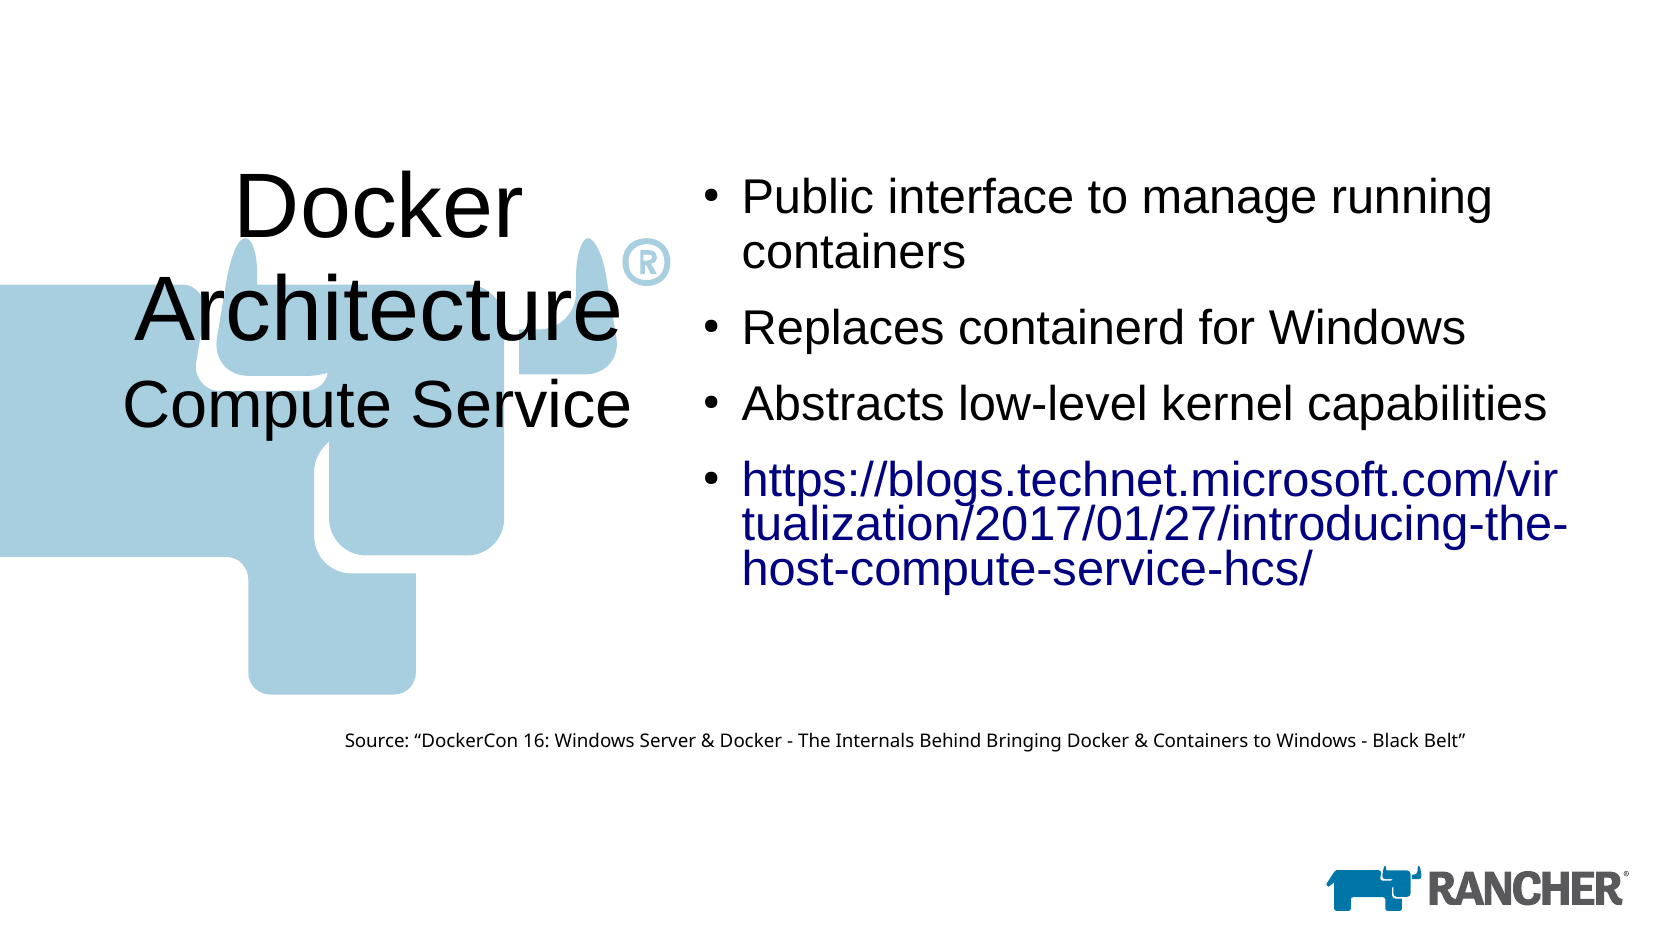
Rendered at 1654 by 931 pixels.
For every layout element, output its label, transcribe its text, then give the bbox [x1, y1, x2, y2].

list Public interface to manage running containers Replaces containerd for Windows Abstracts low-level kernel capabilities https://blogs.technet.microsoft.com/virtualization/2017/01/27/introducing-the-host-compute-service-hcs/ [690, 169, 1572, 545]
title Docker Architecture [83, 154, 676, 371]
text_box Compute Service [81, 367, 674, 673]
text_box Source: “DockerCon 16: Windows Server & Docker - The Internals Behind Bringing Docker & Containers to Windows - Black Belt” [330, 720, 1569, 757]
